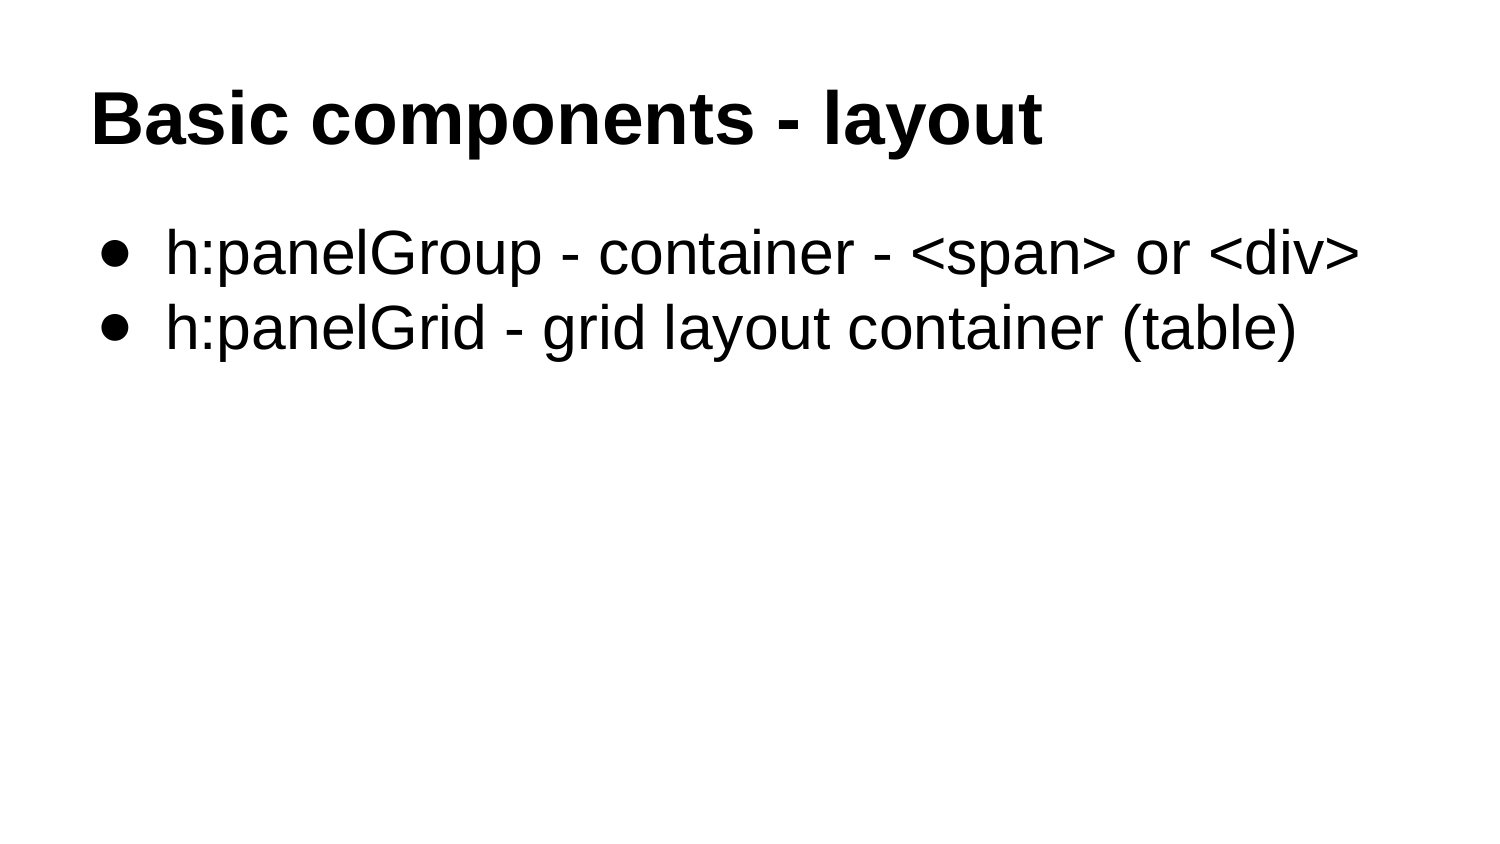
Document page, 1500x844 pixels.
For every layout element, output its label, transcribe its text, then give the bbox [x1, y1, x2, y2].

title Basic components - layout [75, 33, 1425, 175]
list h:panelGroup - container - <span> or <div> h:panelGrid - grid layout container (table) [75, 196, 1425, 808]
